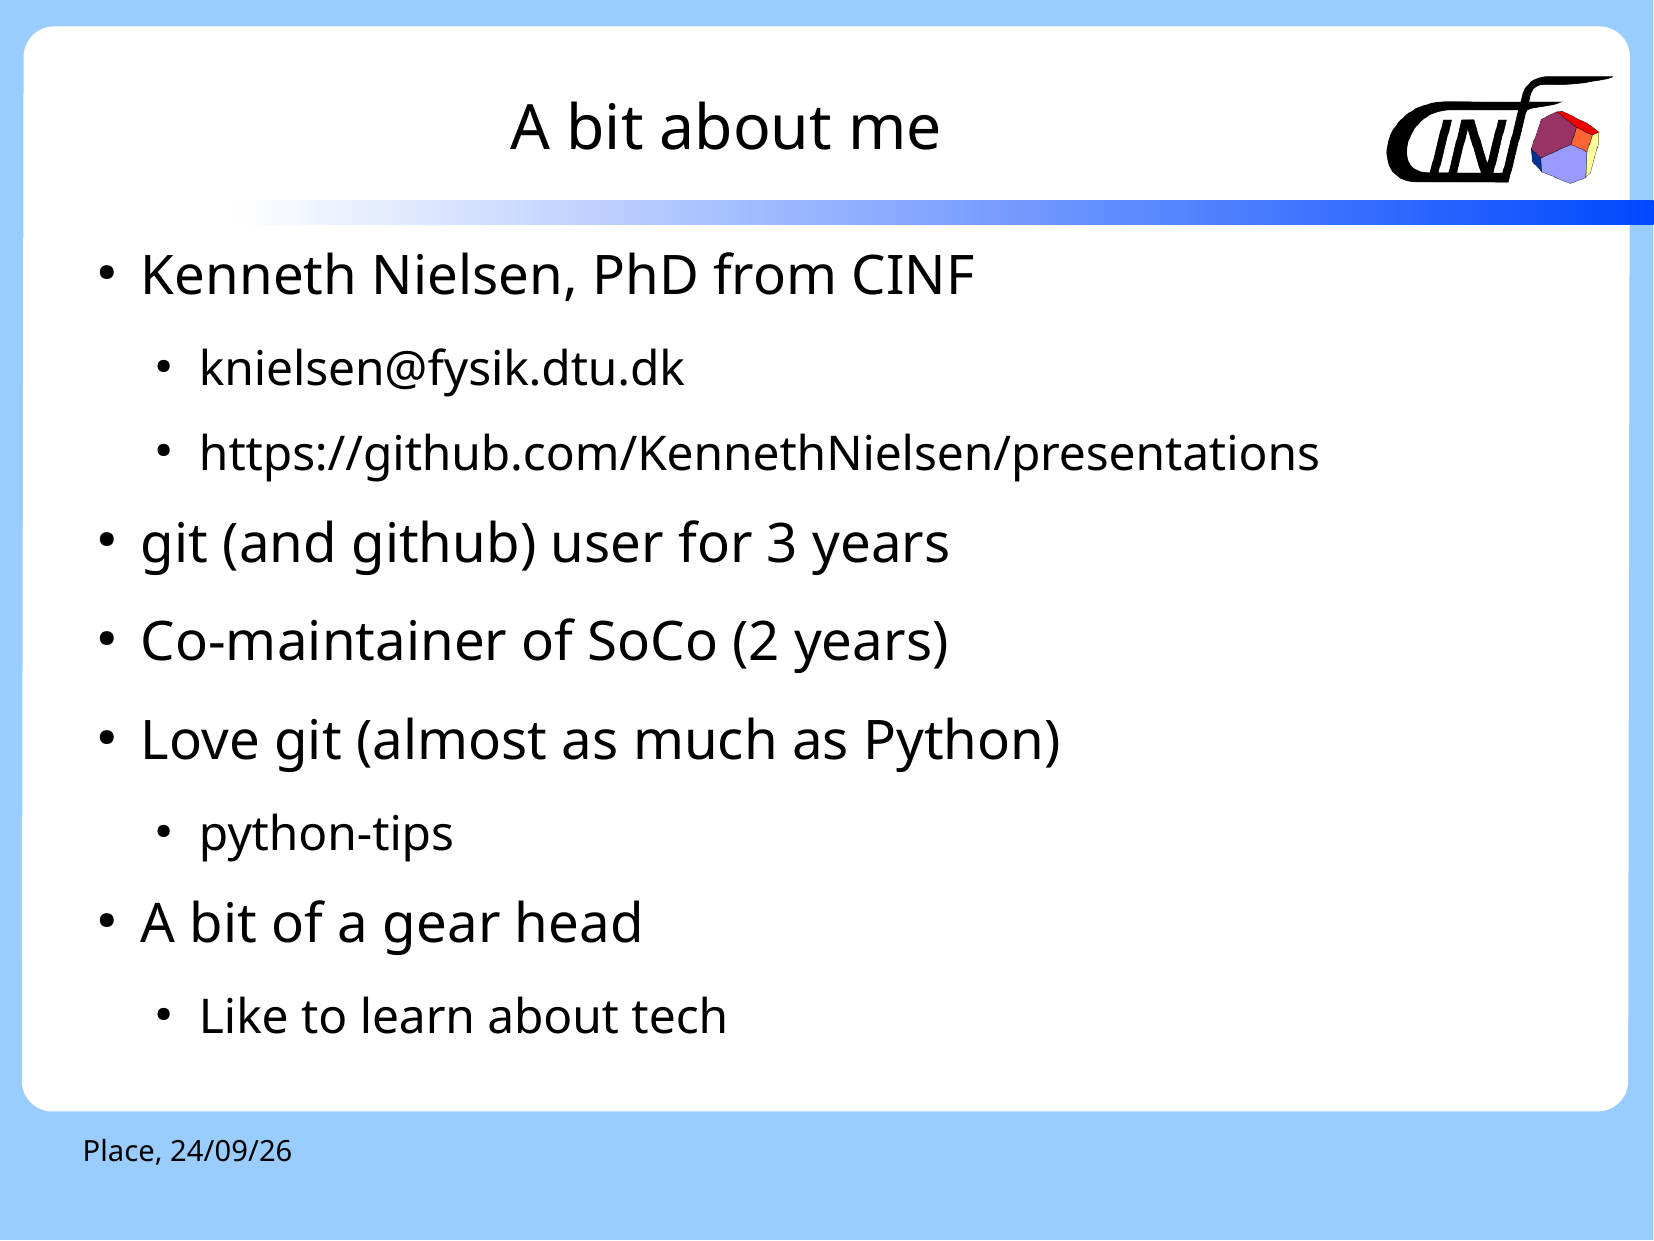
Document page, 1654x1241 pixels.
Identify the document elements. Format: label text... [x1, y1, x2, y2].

list Kenneth Nielsen, PhD from CINF knielsen@fysik.dtu.dk https://github.com/KennethNielsen/presentations git (and github) user for 3 years Co-maintainer of SoCo (2 years) Love git (almost as much as Python) python-tips A bit of a gear head Like to learn about tech [82, 236, 1571, 1055]
picture [1386, 76, 1613, 184]
title A bit about me [82, 49, 1371, 201]
